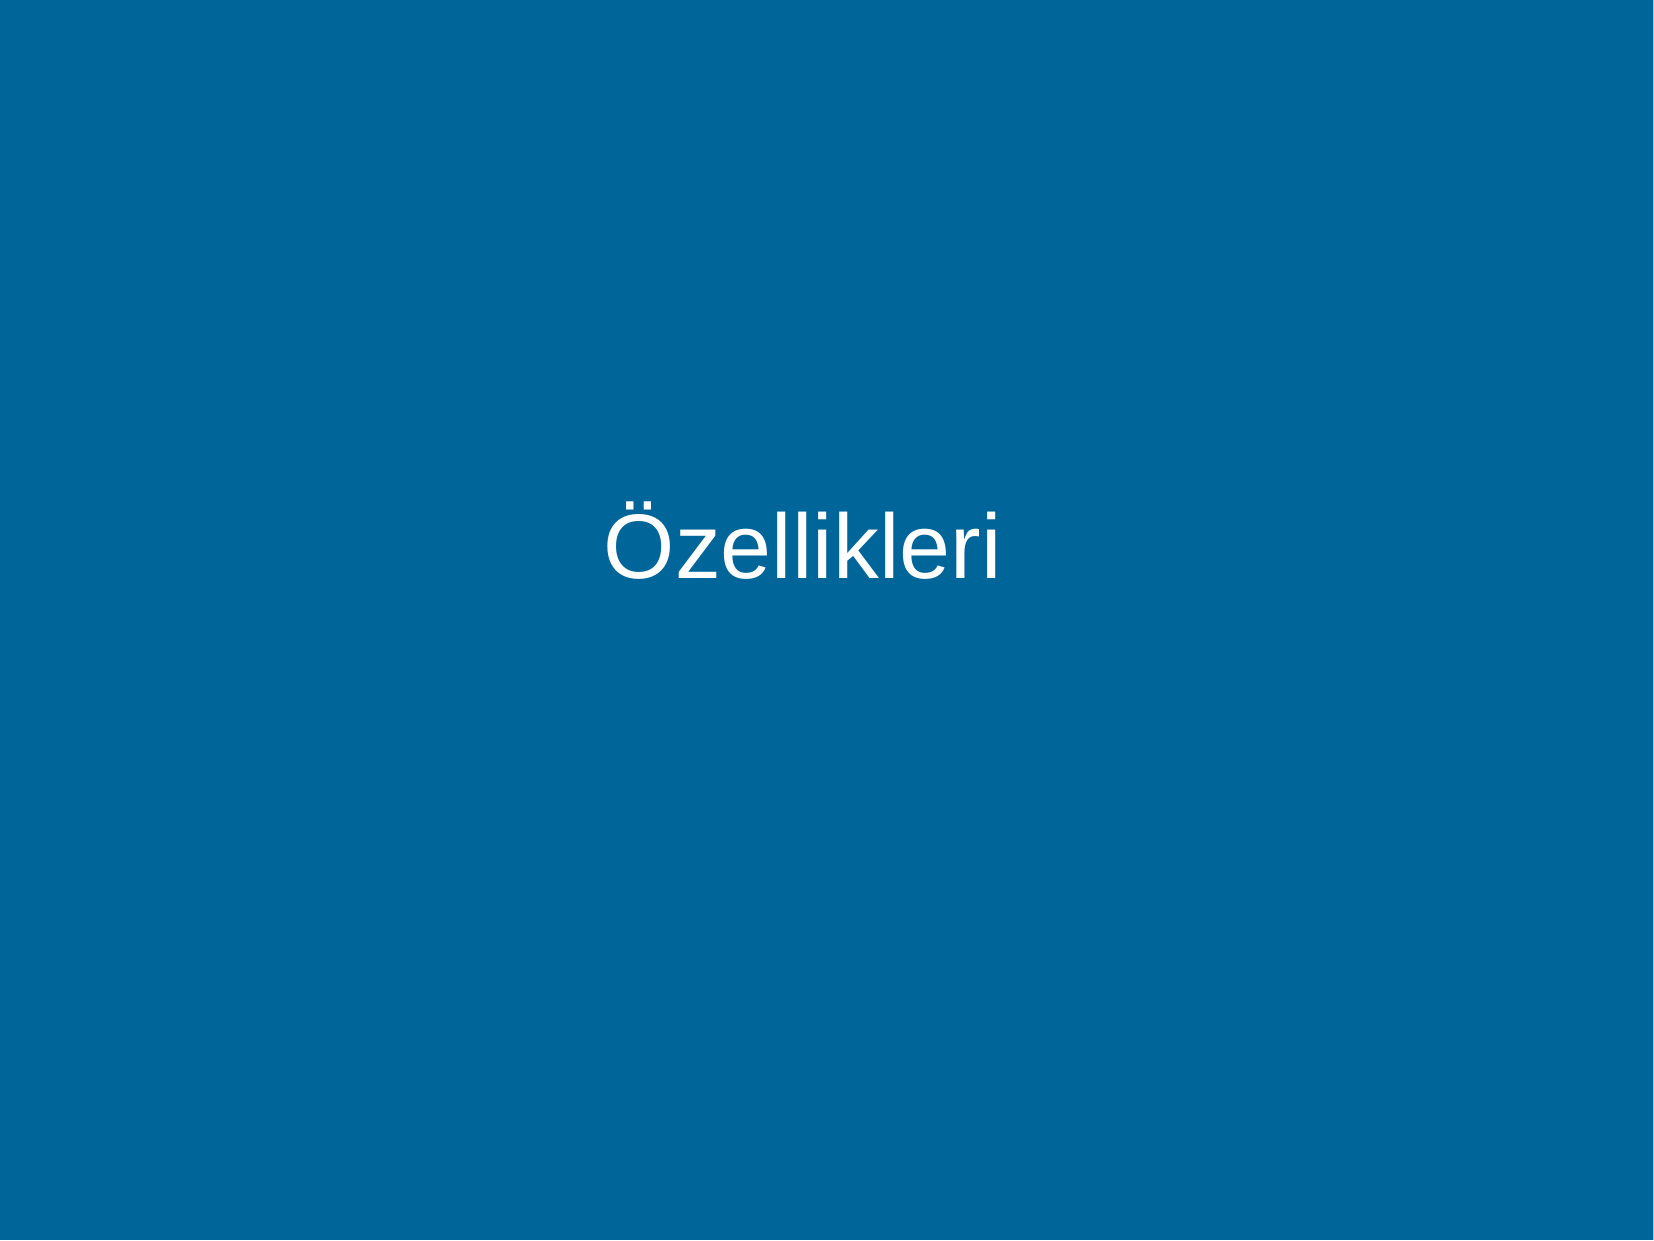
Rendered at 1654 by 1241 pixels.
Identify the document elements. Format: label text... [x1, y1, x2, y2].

title Özellikleri [59, 442, 1548, 650]
